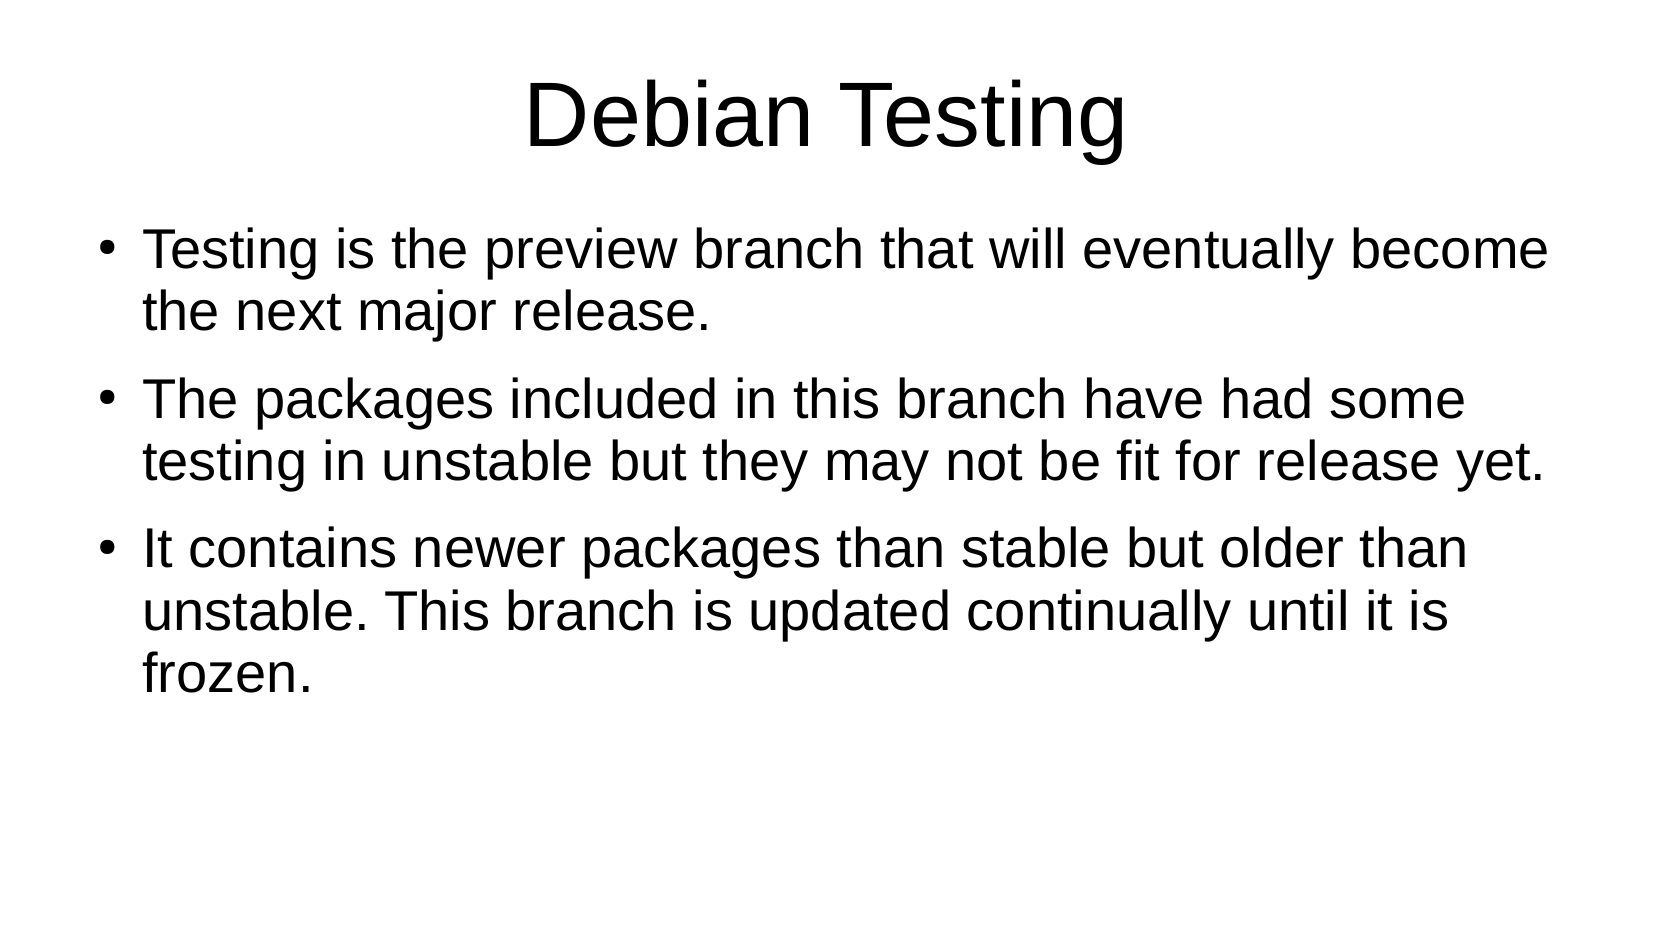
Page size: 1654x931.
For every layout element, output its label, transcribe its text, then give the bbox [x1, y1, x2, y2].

title Debian Testing [82, 37, 1571, 193]
list Testing is the preview branch that will eventually become the next major release. The packages included in this branch have had some testing in unstable but they may not be fit for release yet. It contains newer packages than stable but older than unstable. This branch is updated continually until it is frozen. [82, 217, 1571, 758]
